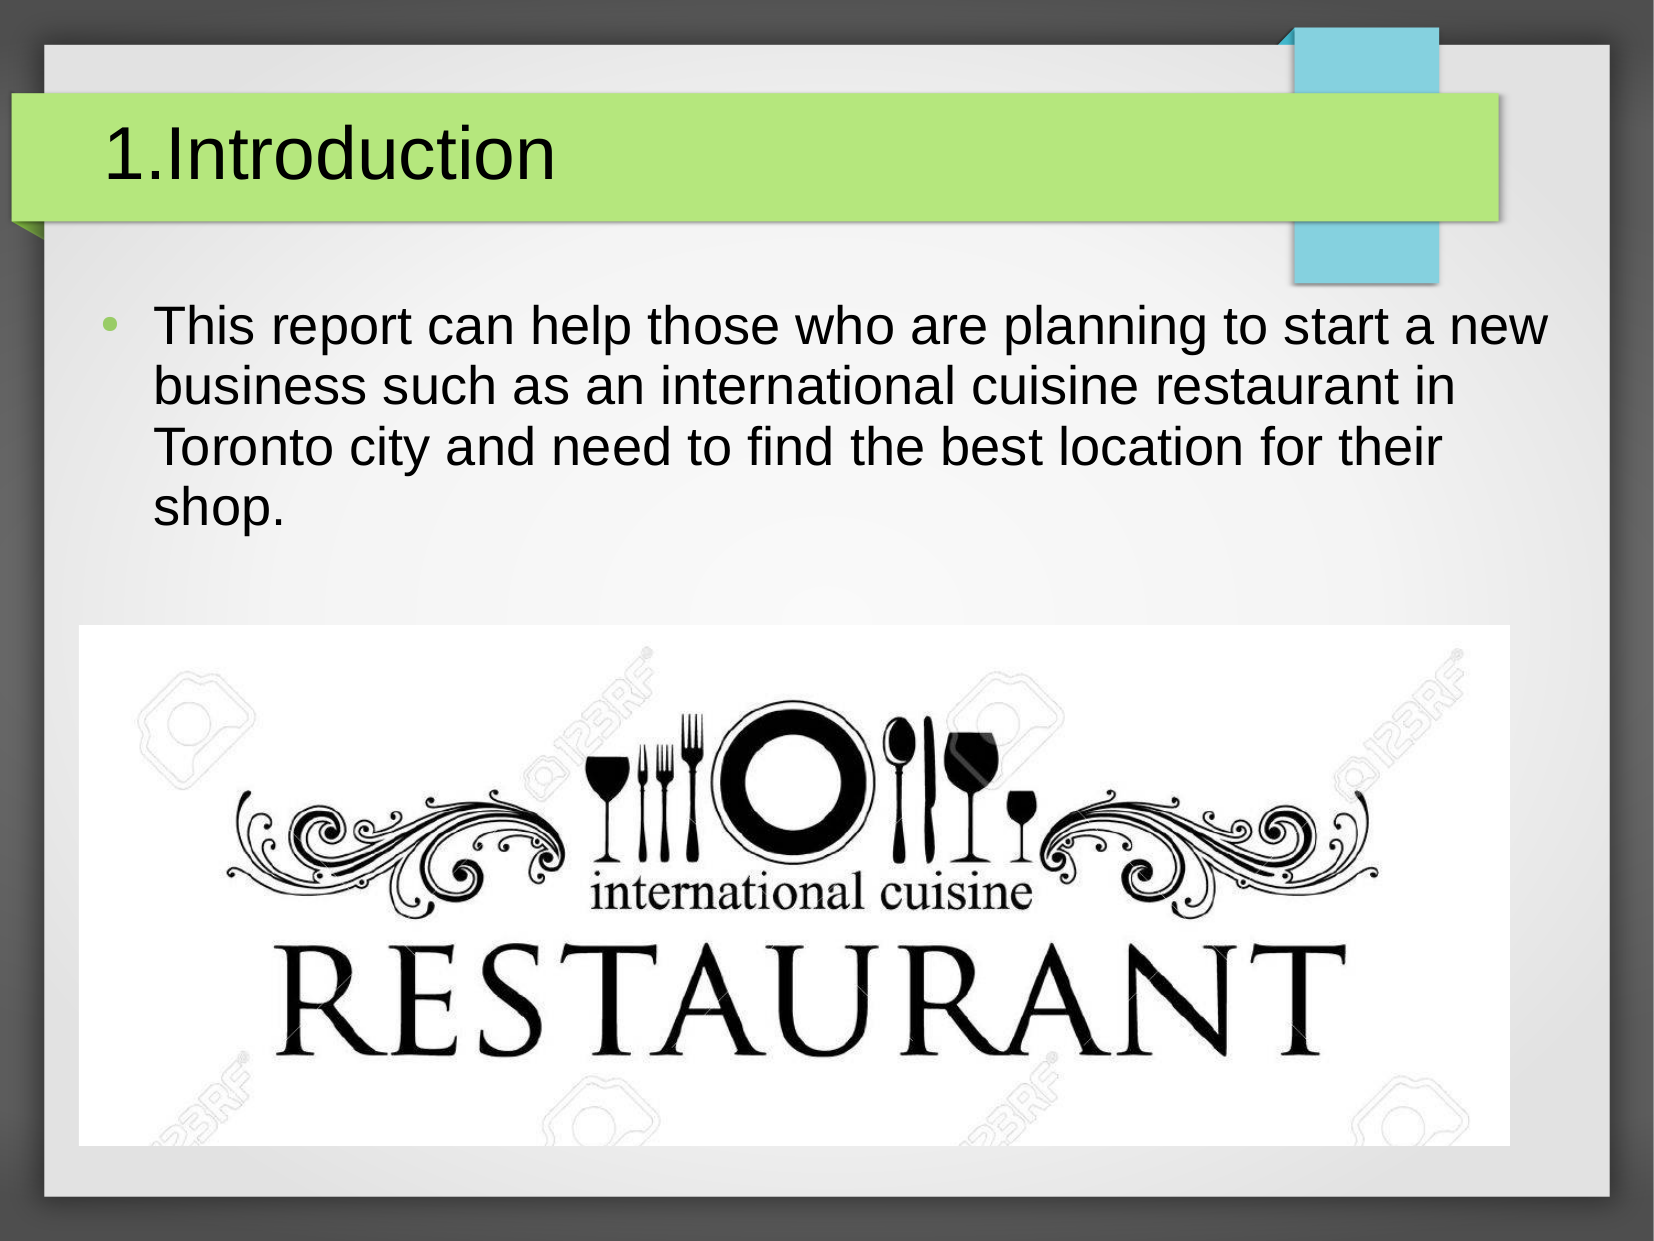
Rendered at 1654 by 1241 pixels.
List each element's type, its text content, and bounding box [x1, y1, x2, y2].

title 1.Introduction [82, 94, 1264, 213]
picture [0, 0, 1654, 1241]
list This report can help those who are planning to start a new business such as an international cuisine restaurant in Toronto city and need to find the best location for their shop. [82, 295, 1571, 625]
